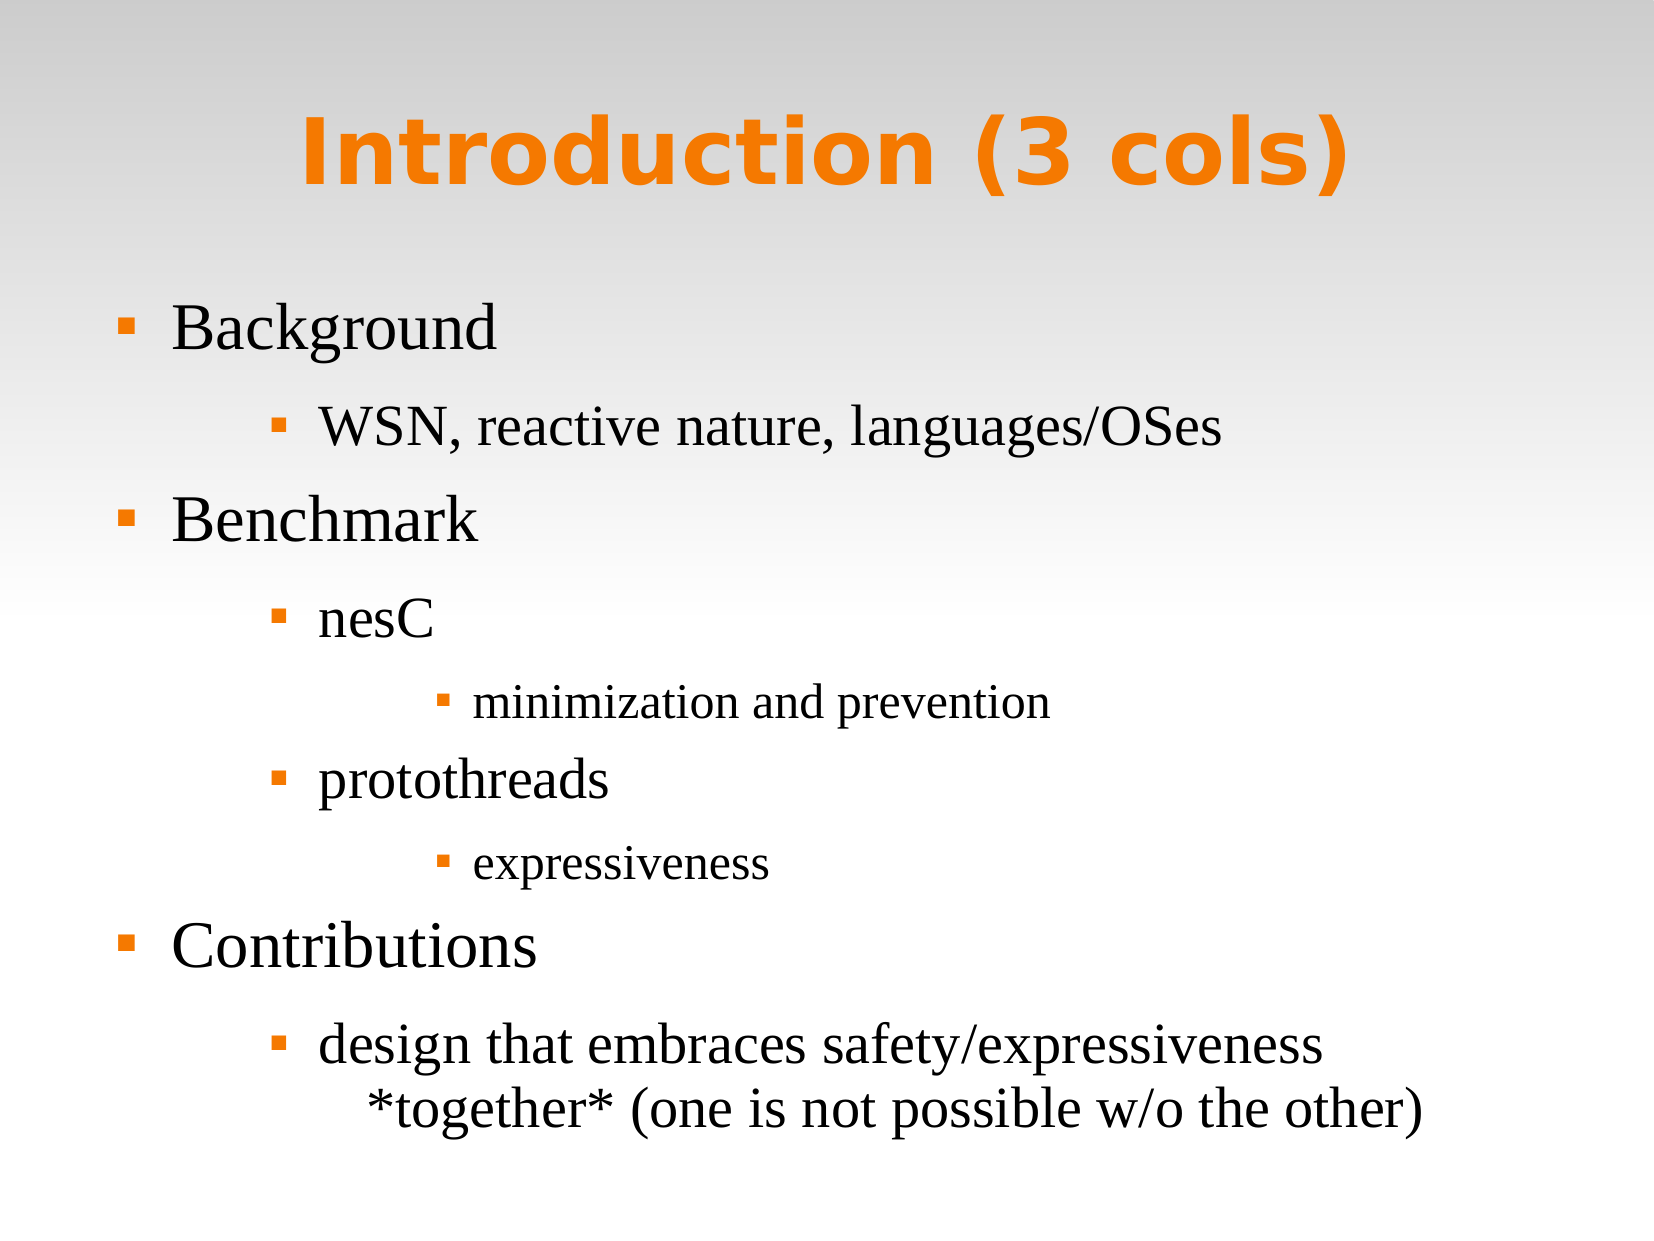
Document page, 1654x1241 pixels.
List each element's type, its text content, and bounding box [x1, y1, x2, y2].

title Introduction (3 cols) [82, 49, 1571, 257]
list Background WSN, reactive nature, languages/OSes Benchmark nesC minimization and prevention protothreads expressiveness Contributions design that embraces safety/expressiveness *together* (one is not possible w/o the other) [82, 290, 1571, 1202]
